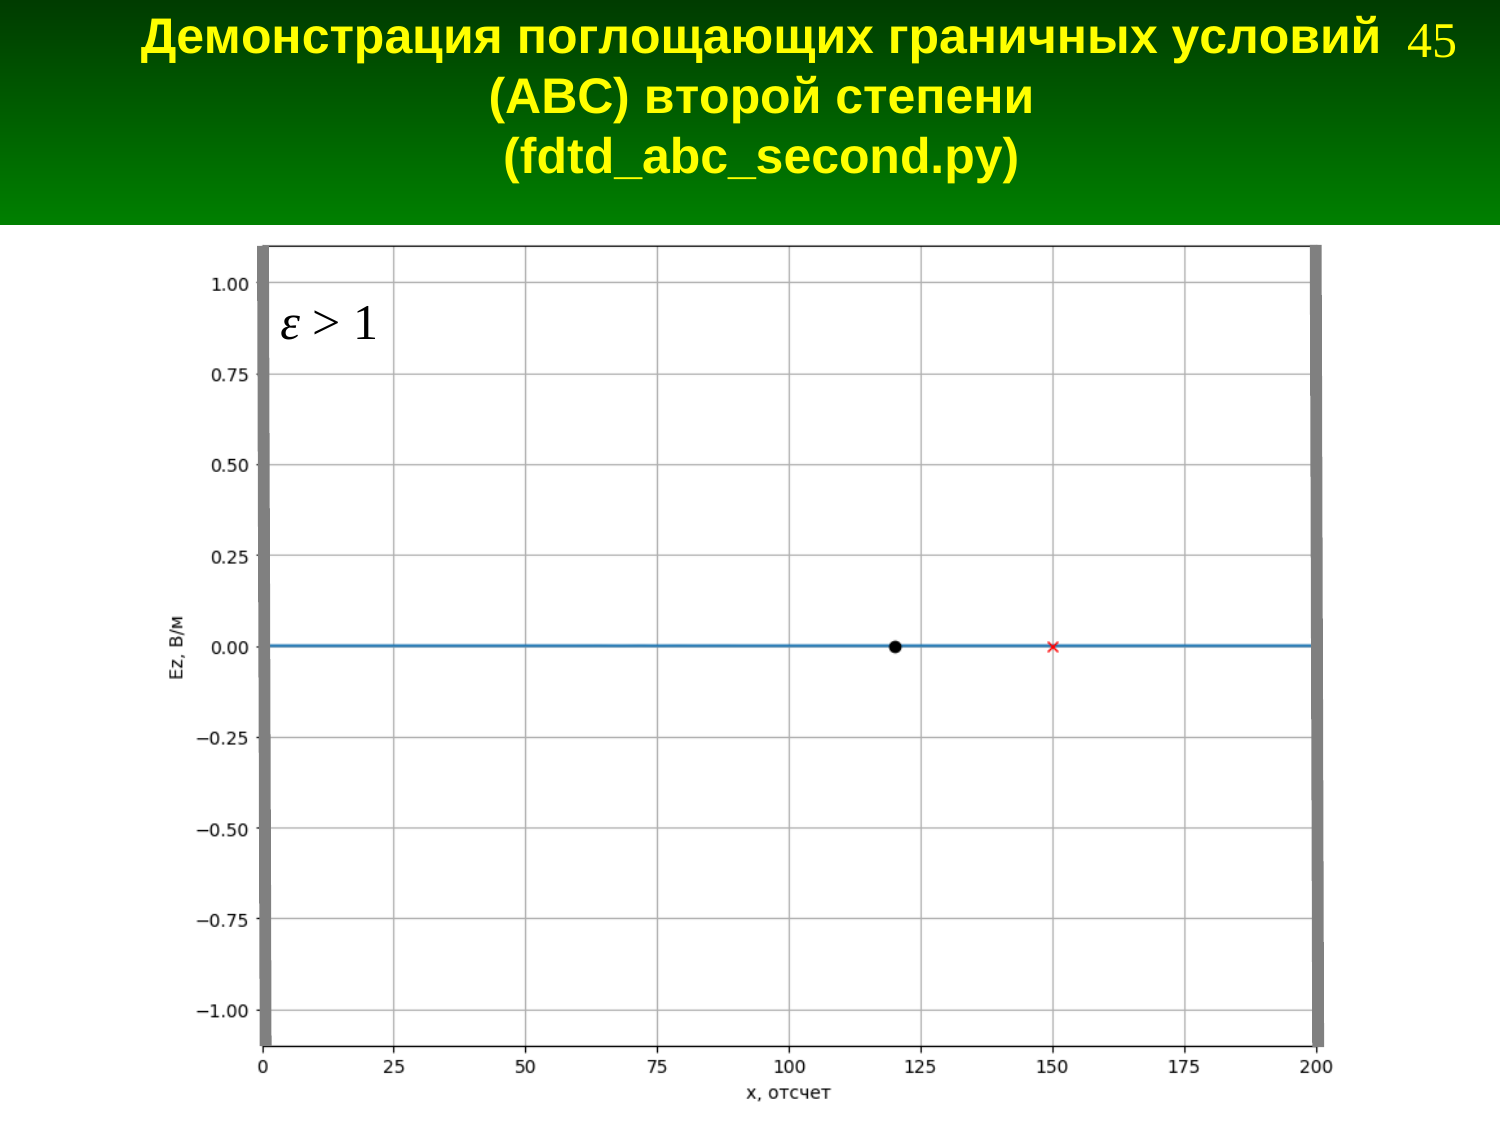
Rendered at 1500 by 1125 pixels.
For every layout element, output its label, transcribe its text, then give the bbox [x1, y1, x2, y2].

picture [162, 237, 1338, 1105]
title Демонстрация поглощающих граничных условий (ABC) второй степени (fdtd_abc_second.py) [123, 0, 1399, 192]
text_box ε > 1 [270, 282, 395, 358]
